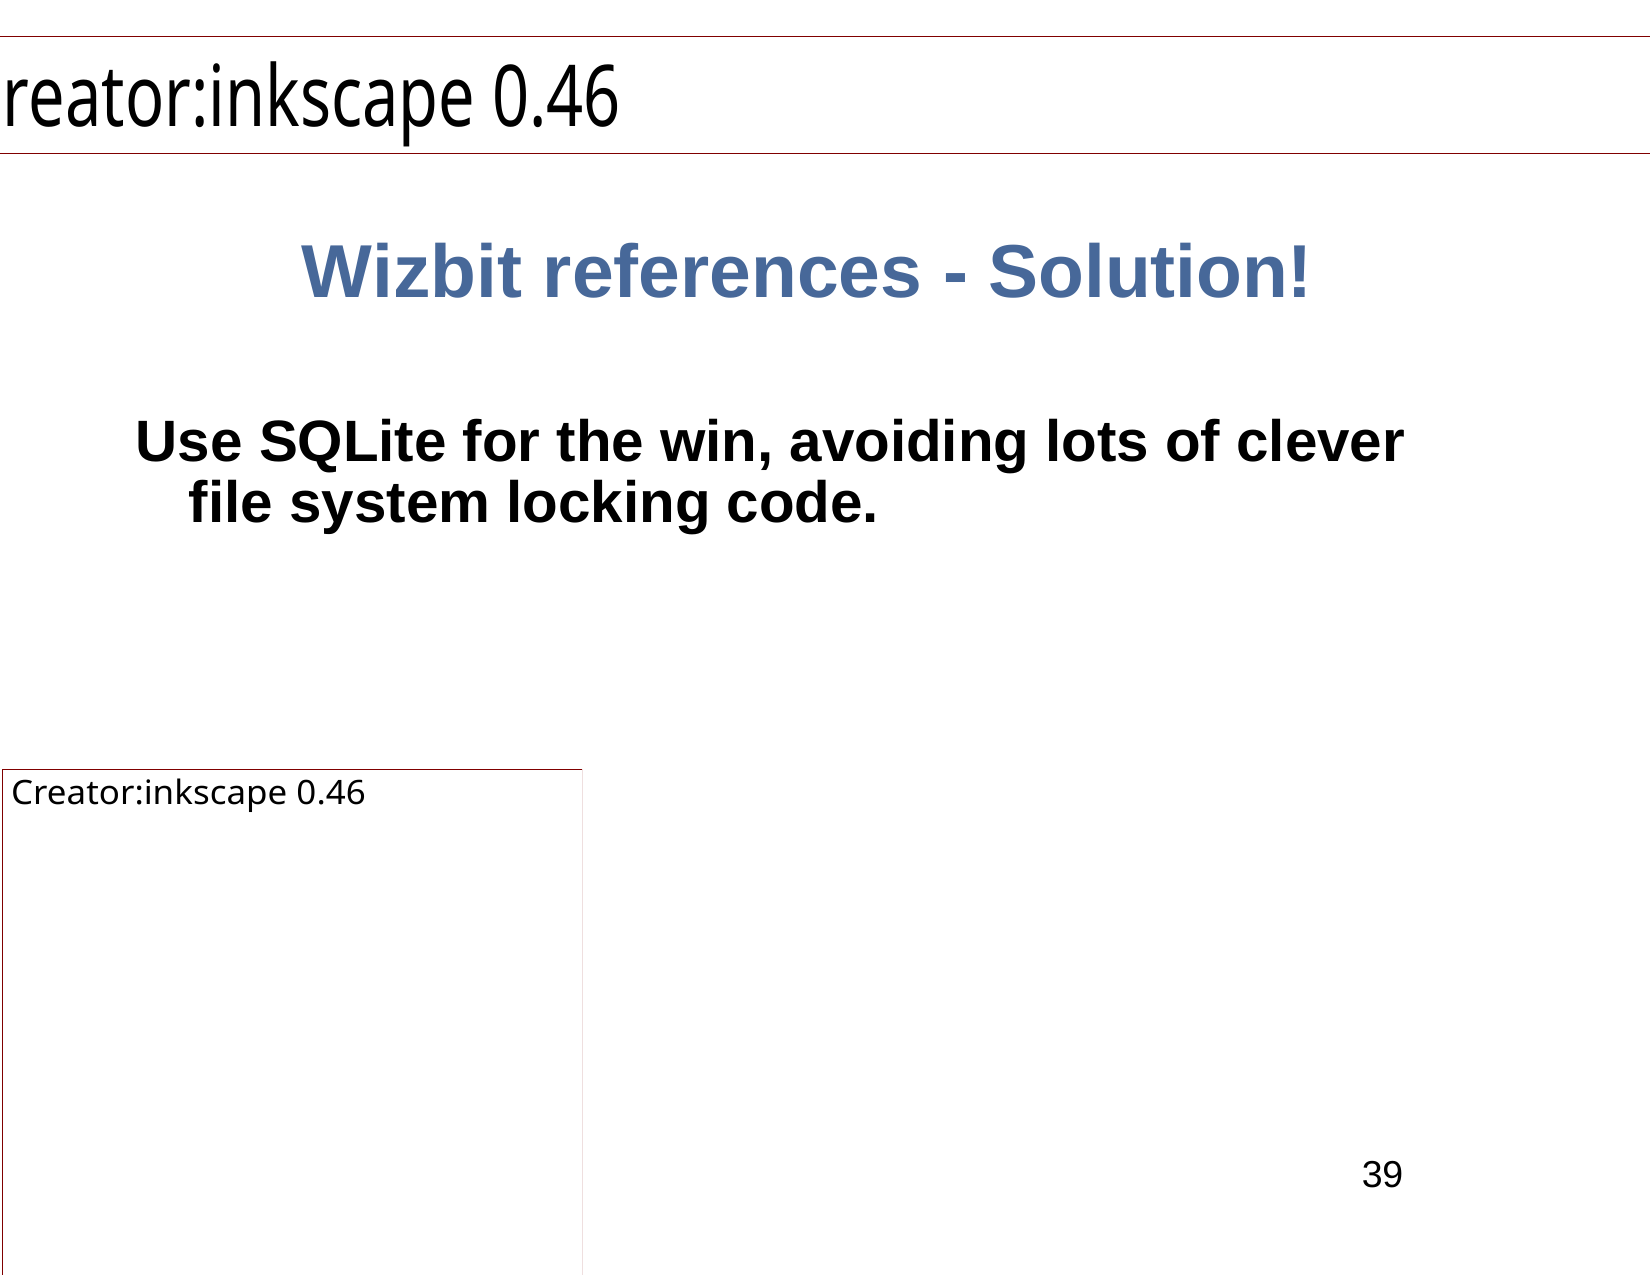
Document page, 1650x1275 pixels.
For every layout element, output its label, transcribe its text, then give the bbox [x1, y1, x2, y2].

list Use SQLite for the win, avoiding lots of clever file system locking code. [118, 413, 1498, 1126]
title Wizbit references - Solution! [118, 177, 1498, 371]
